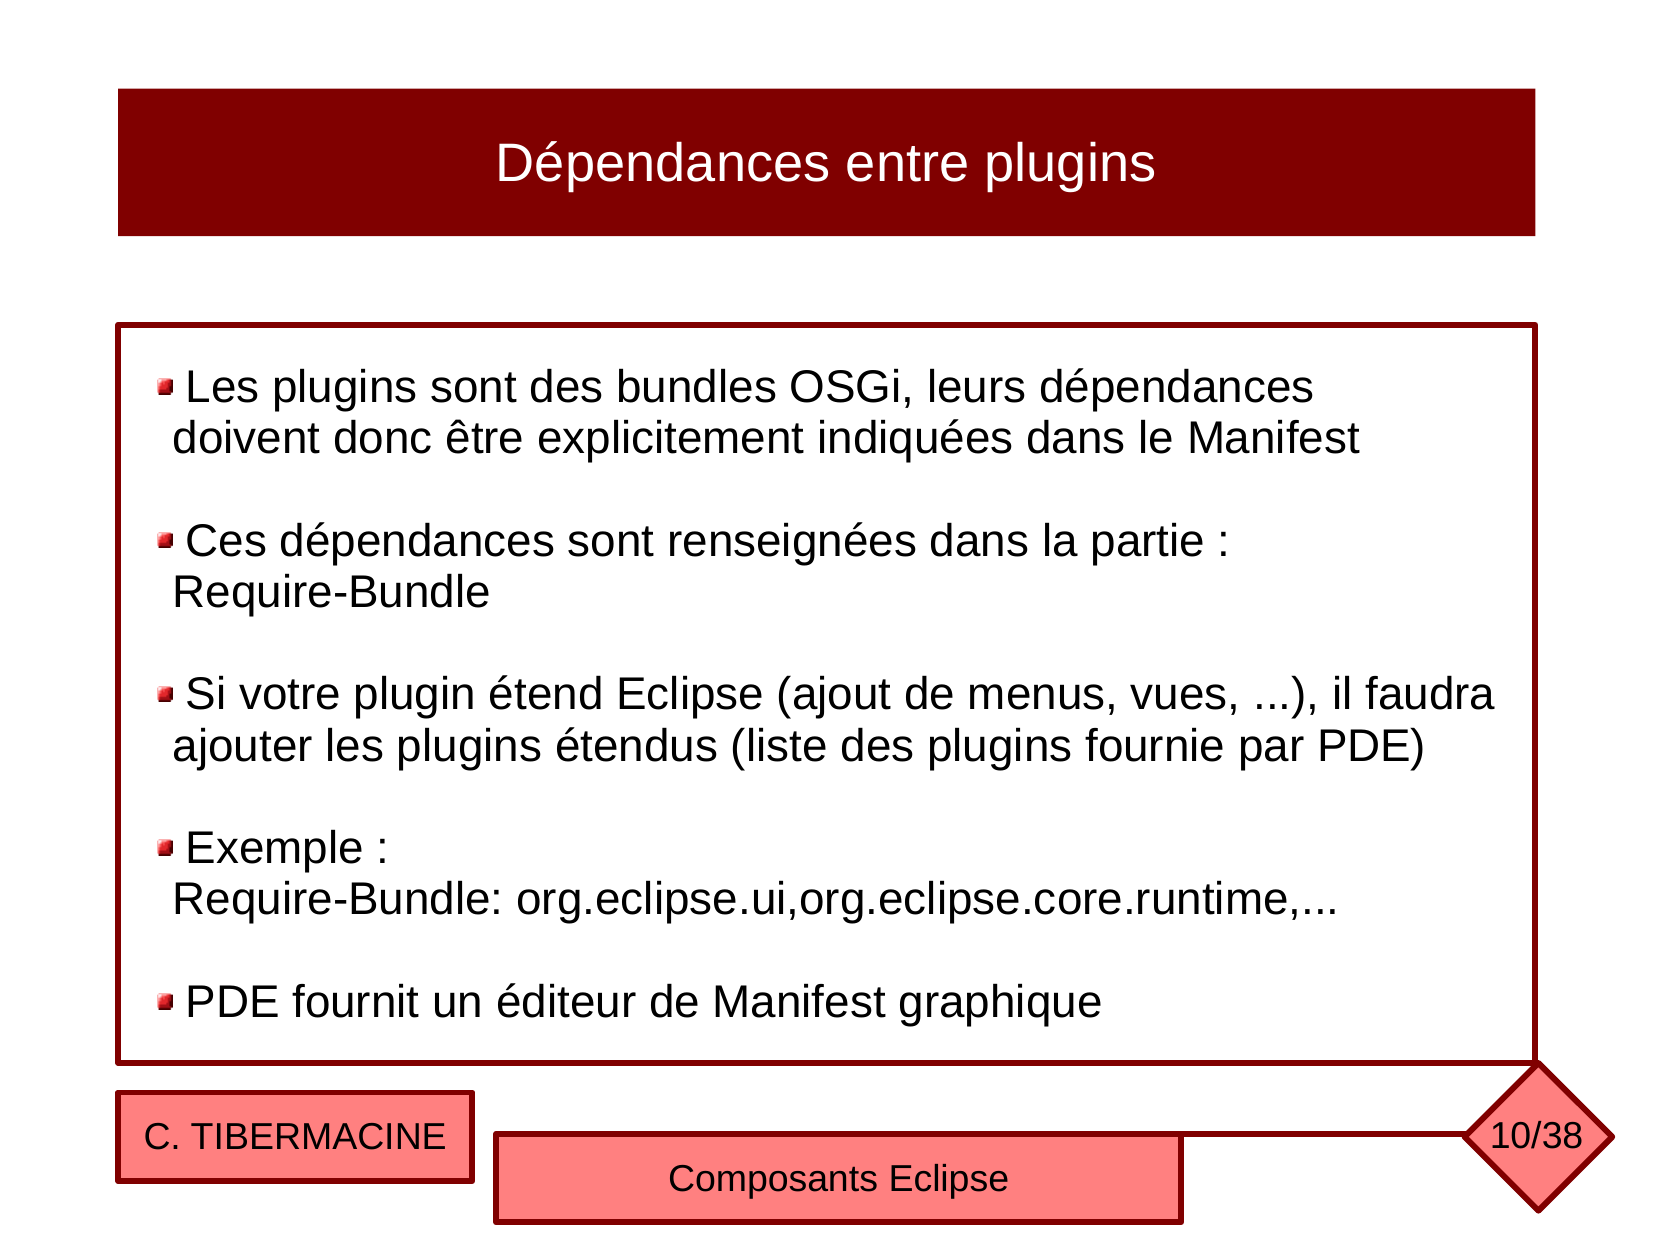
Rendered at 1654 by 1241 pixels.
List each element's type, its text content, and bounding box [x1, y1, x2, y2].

text_box Composants Eclipse [496, 1133, 1182, 1223]
picture [157, 532, 173, 548]
text_box <numéro>/38 [1475, 1107, 1654, 1164]
text_box C. TIBERMACINE [118, 1092, 473, 1182]
text_box Dépendances entre plugins [118, 88, 1536, 237]
picture [157, 839, 173, 856]
picture [157, 993, 173, 1010]
text_box [1464, 1126, 1475, 1148]
text_box Les plugins sont des bundles OSGi, leurs dépendances doivent donc être explicitement indiquées dans le Manifest Ces dépendances sont renseignées dans la partie : Require-Bundle Si votre plugin étend Eclipse (ajout de menus, vues, ...), il faudra ajouter les plugins étendus (liste des plugins fournie par PDE) Exemple : Require-Bundle: org.eclipse.ui,org.eclipse.core.runtime,... PDE fournit un éditeur de Manifest graphique [118, 324, 1536, 1063]
picture [157, 686, 173, 702]
text_box [1491, 1164, 1586, 1211]
picture [157, 378, 173, 395]
text_box [1494, 1062, 1583, 1107]
